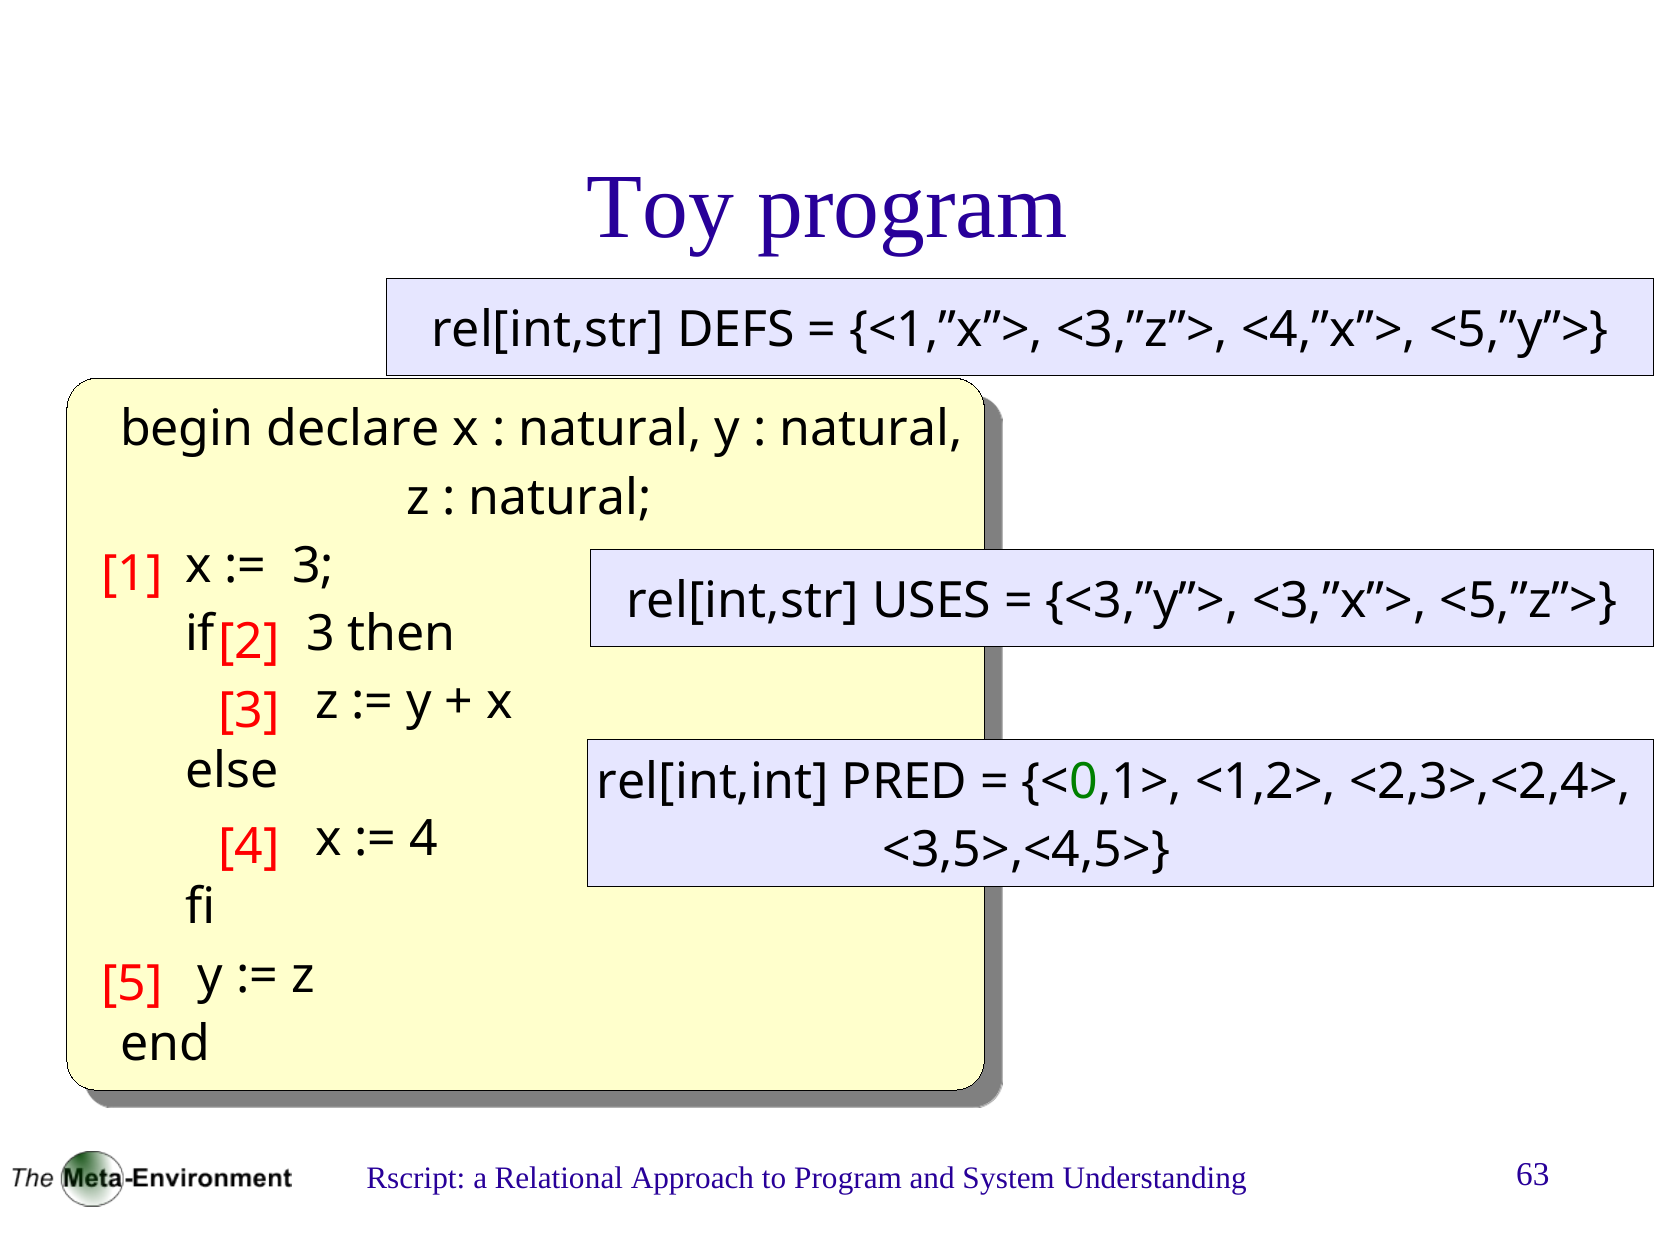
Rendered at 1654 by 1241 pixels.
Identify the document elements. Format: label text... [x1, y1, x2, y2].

title Toy program [121, 102, 1534, 311]
text_box [66, 378, 980, 1091]
text_box begin declare x : natural, y : natural, z : natural; x := 3; if 3 then z := y + x else x := 4 fi y := z end [119, 392, 982, 1205]
text_box rel[int,int] PRED = {<0,1>, <1,2>, <2,3>,<2,4>, <3,5>,<4,5>} [587, 739, 1654, 887]
picture [12, 1151, 292, 1207]
text_box rel[int,str] DEFS = {<1,”x”>, <3,”z”>, <4,”x”>, <5,”y”>} [386, 278, 1654, 376]
text_box rel[int,str] USES = {<3,”y”>, <3,”x”>, <5,”z”>} [590, 549, 1654, 647]
text_box [1] [2] [3] [4] [5] [101, 537, 510, 1026]
